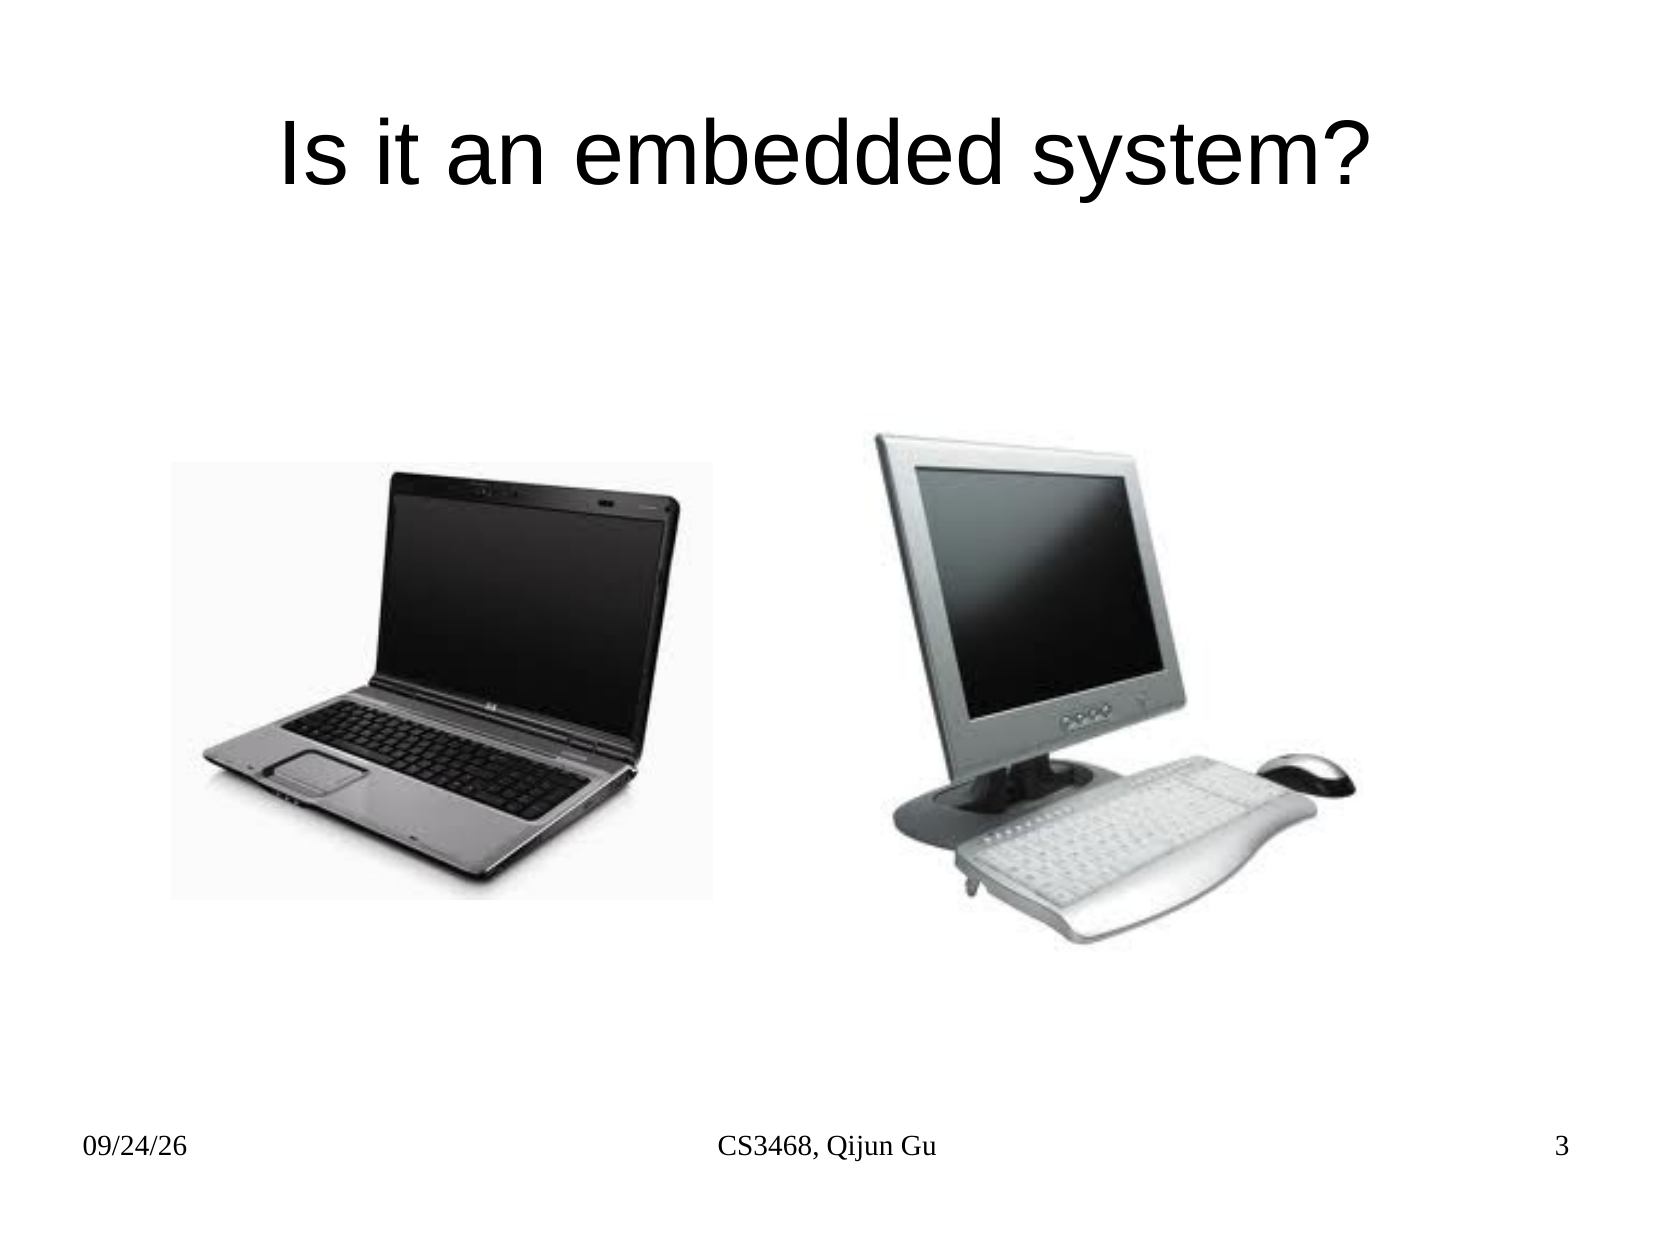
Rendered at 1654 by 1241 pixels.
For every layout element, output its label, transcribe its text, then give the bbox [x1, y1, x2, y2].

picture [171, 462, 713, 901]
picture [862, 412, 1388, 969]
title Is it an embedded system? [82, 56, 1570, 249]
